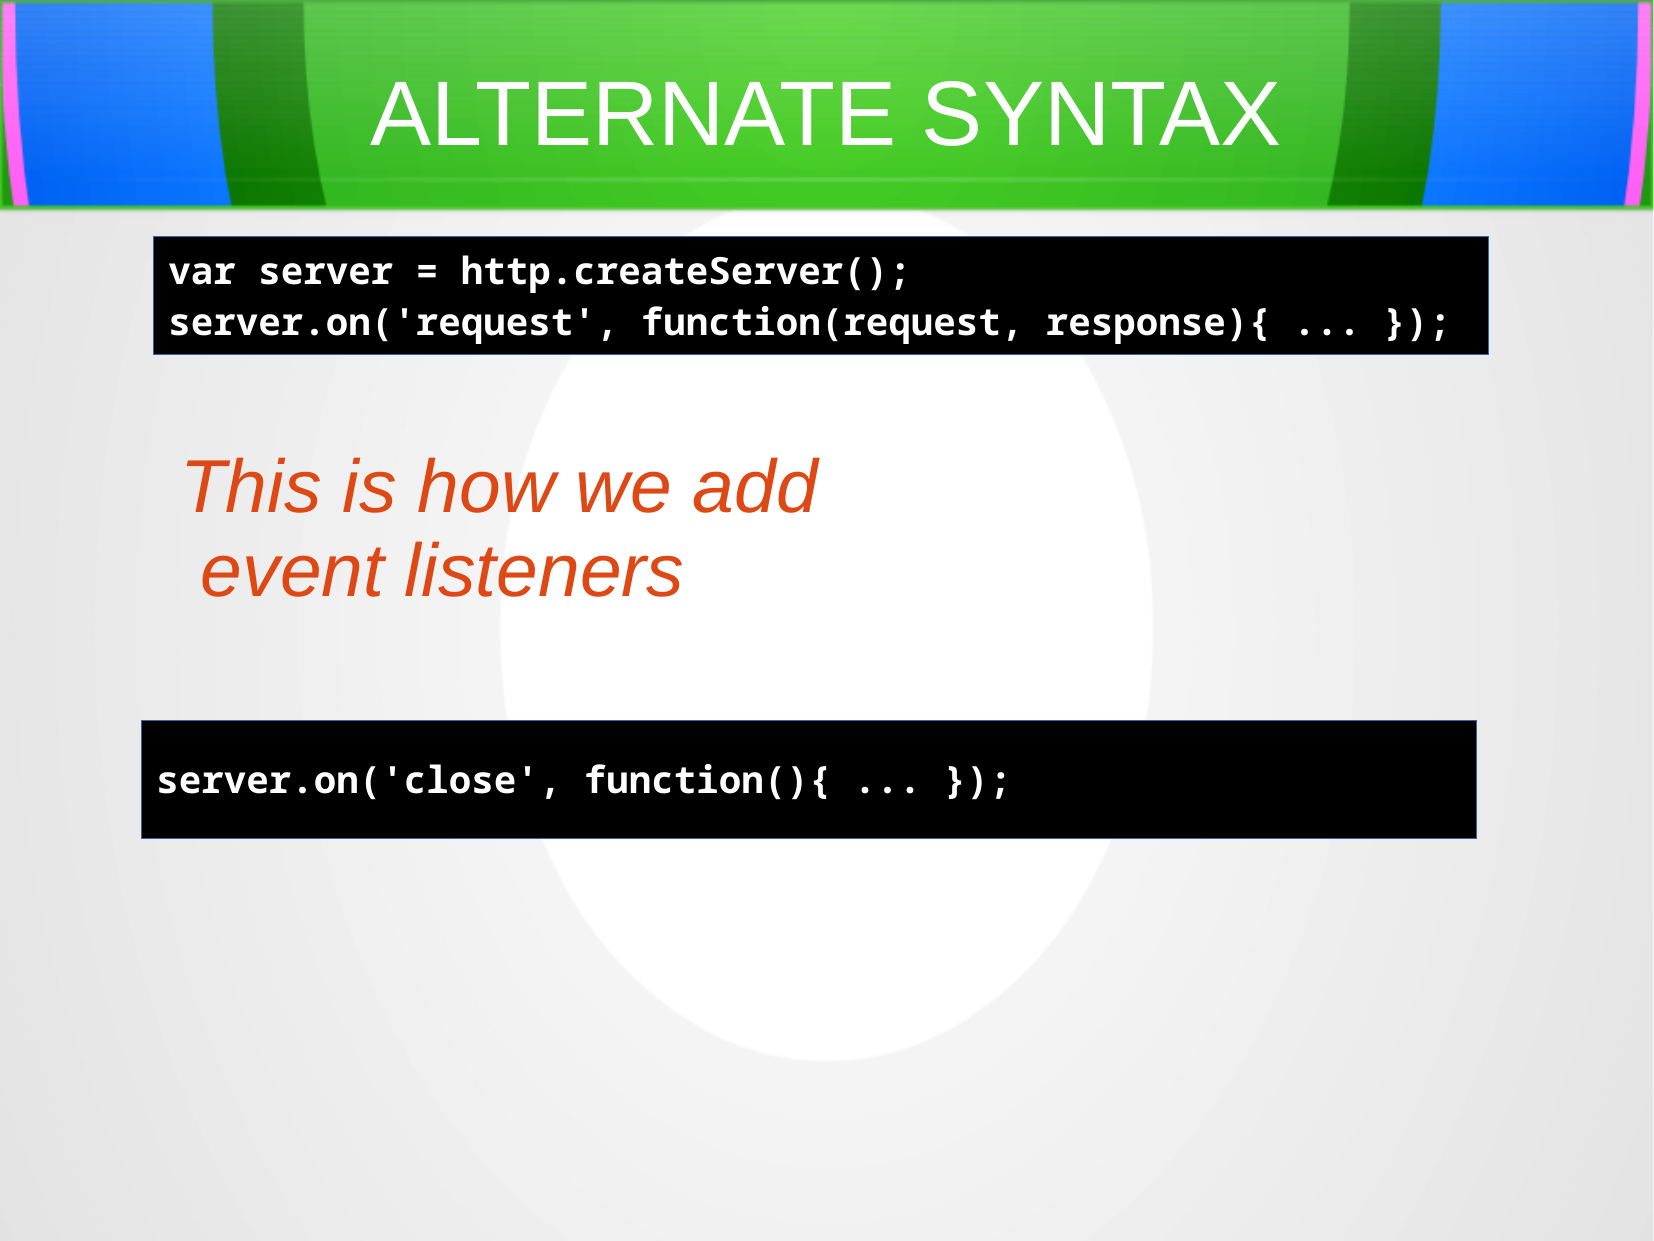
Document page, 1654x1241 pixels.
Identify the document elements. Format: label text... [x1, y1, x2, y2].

text_box var server = http.createServer(); server.on('request', function(request, response){ ... }); [153, 236, 1489, 355]
picture [0, 0, 1654, 1241]
title ALTERNATE SYNTAX [82, 49, 1571, 179]
text_box server.on('close', function(){ ... }); [141, 720, 1477, 839]
text_box This is how we add event listeners [165, 437, 898, 620]
